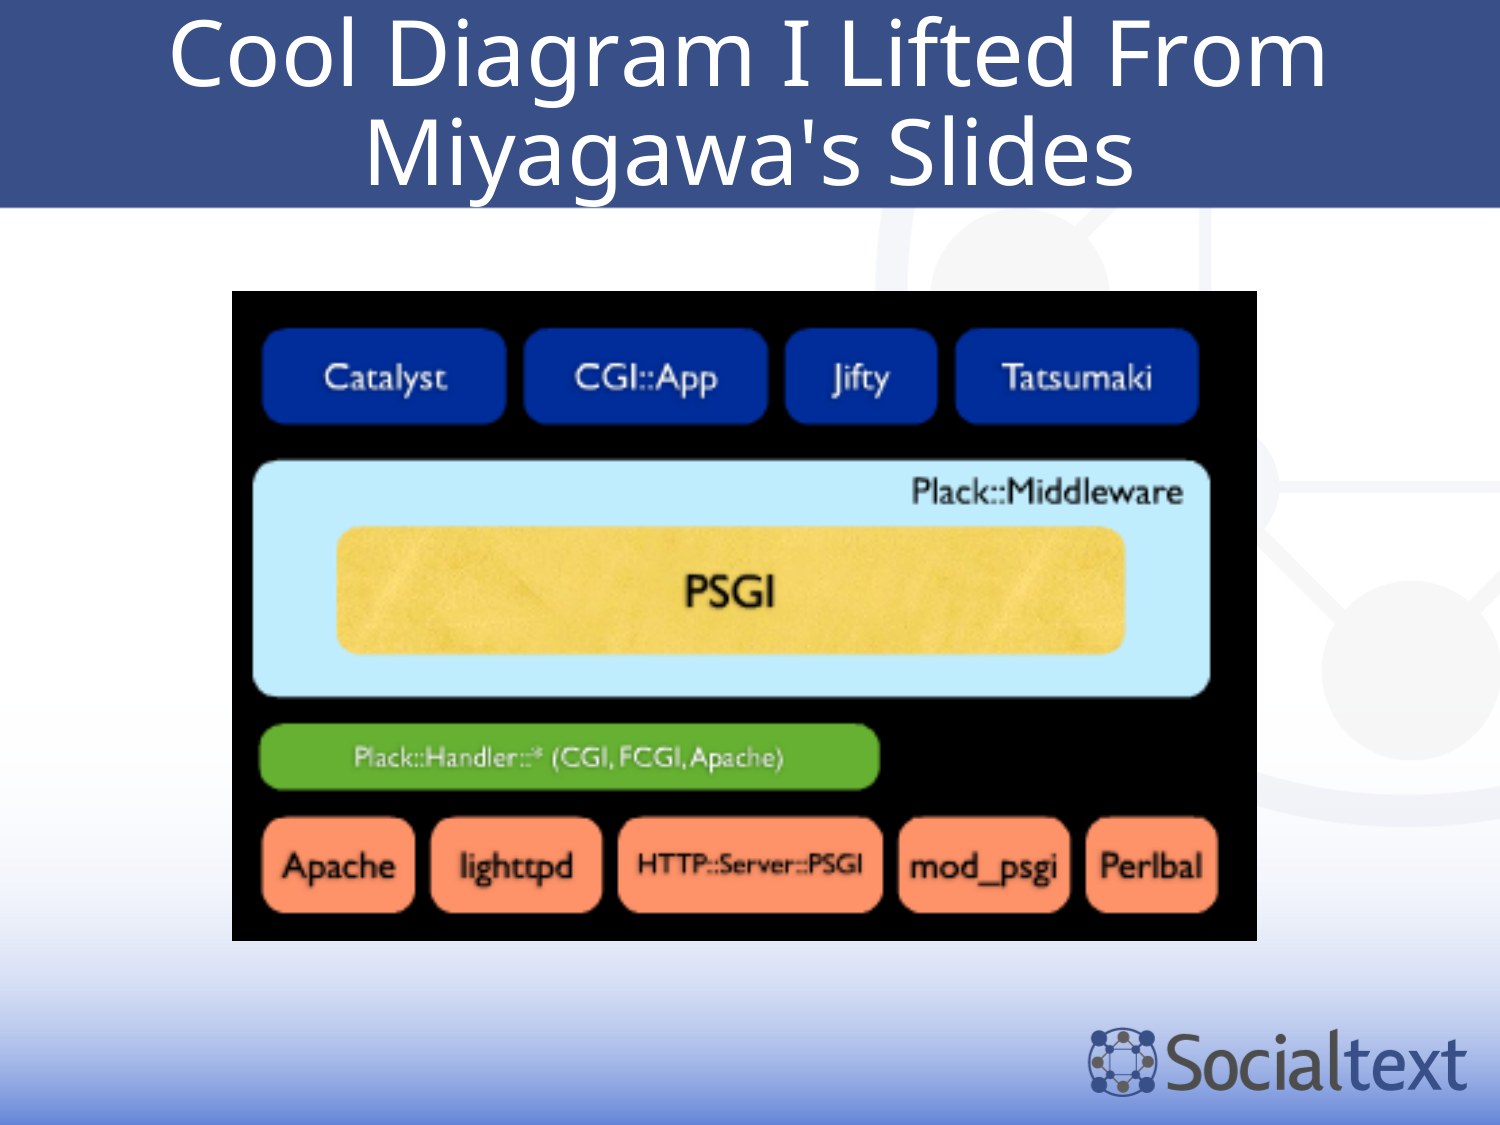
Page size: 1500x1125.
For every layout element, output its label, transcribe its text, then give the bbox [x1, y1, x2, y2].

picture [0, 0, 1500, 1125]
chart [37, 237, 1500, 1125]
title Cool Diagram I Lifted From Miyagawa's Slides [12, 0, 1488, 221]
